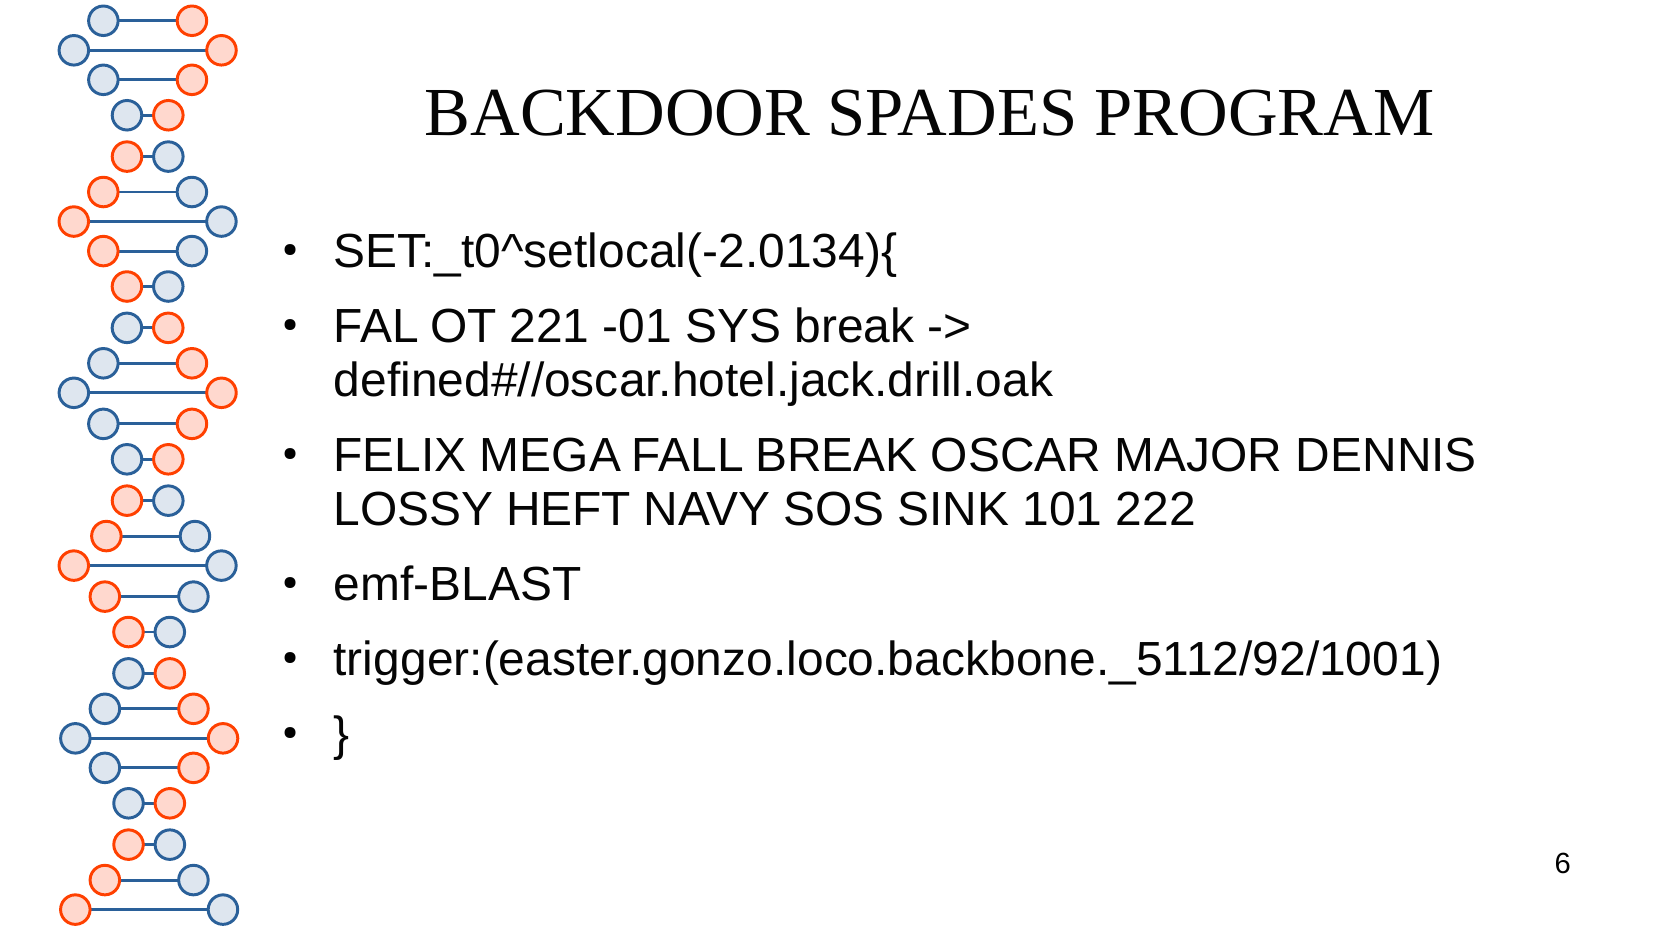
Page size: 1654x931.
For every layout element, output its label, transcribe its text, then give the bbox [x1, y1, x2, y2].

title BACKDOOR SPADES PROGRAM [265, 35, 1595, 189]
list SET:_t0^setlocal(-2.0134){ FAL OT 221 -01 SYS break -> defined#//oscar.hotel.jack.drill.oak FELIX MEGA FALL BREAK OSCAR MAJOR DENNIS LOSSY HEFT NAVY SOS SINK 101 222 emf-BLAST trigger:(easter.gonzo.loco.backbone._5112/92/1001) } [265, 224, 1595, 764]
